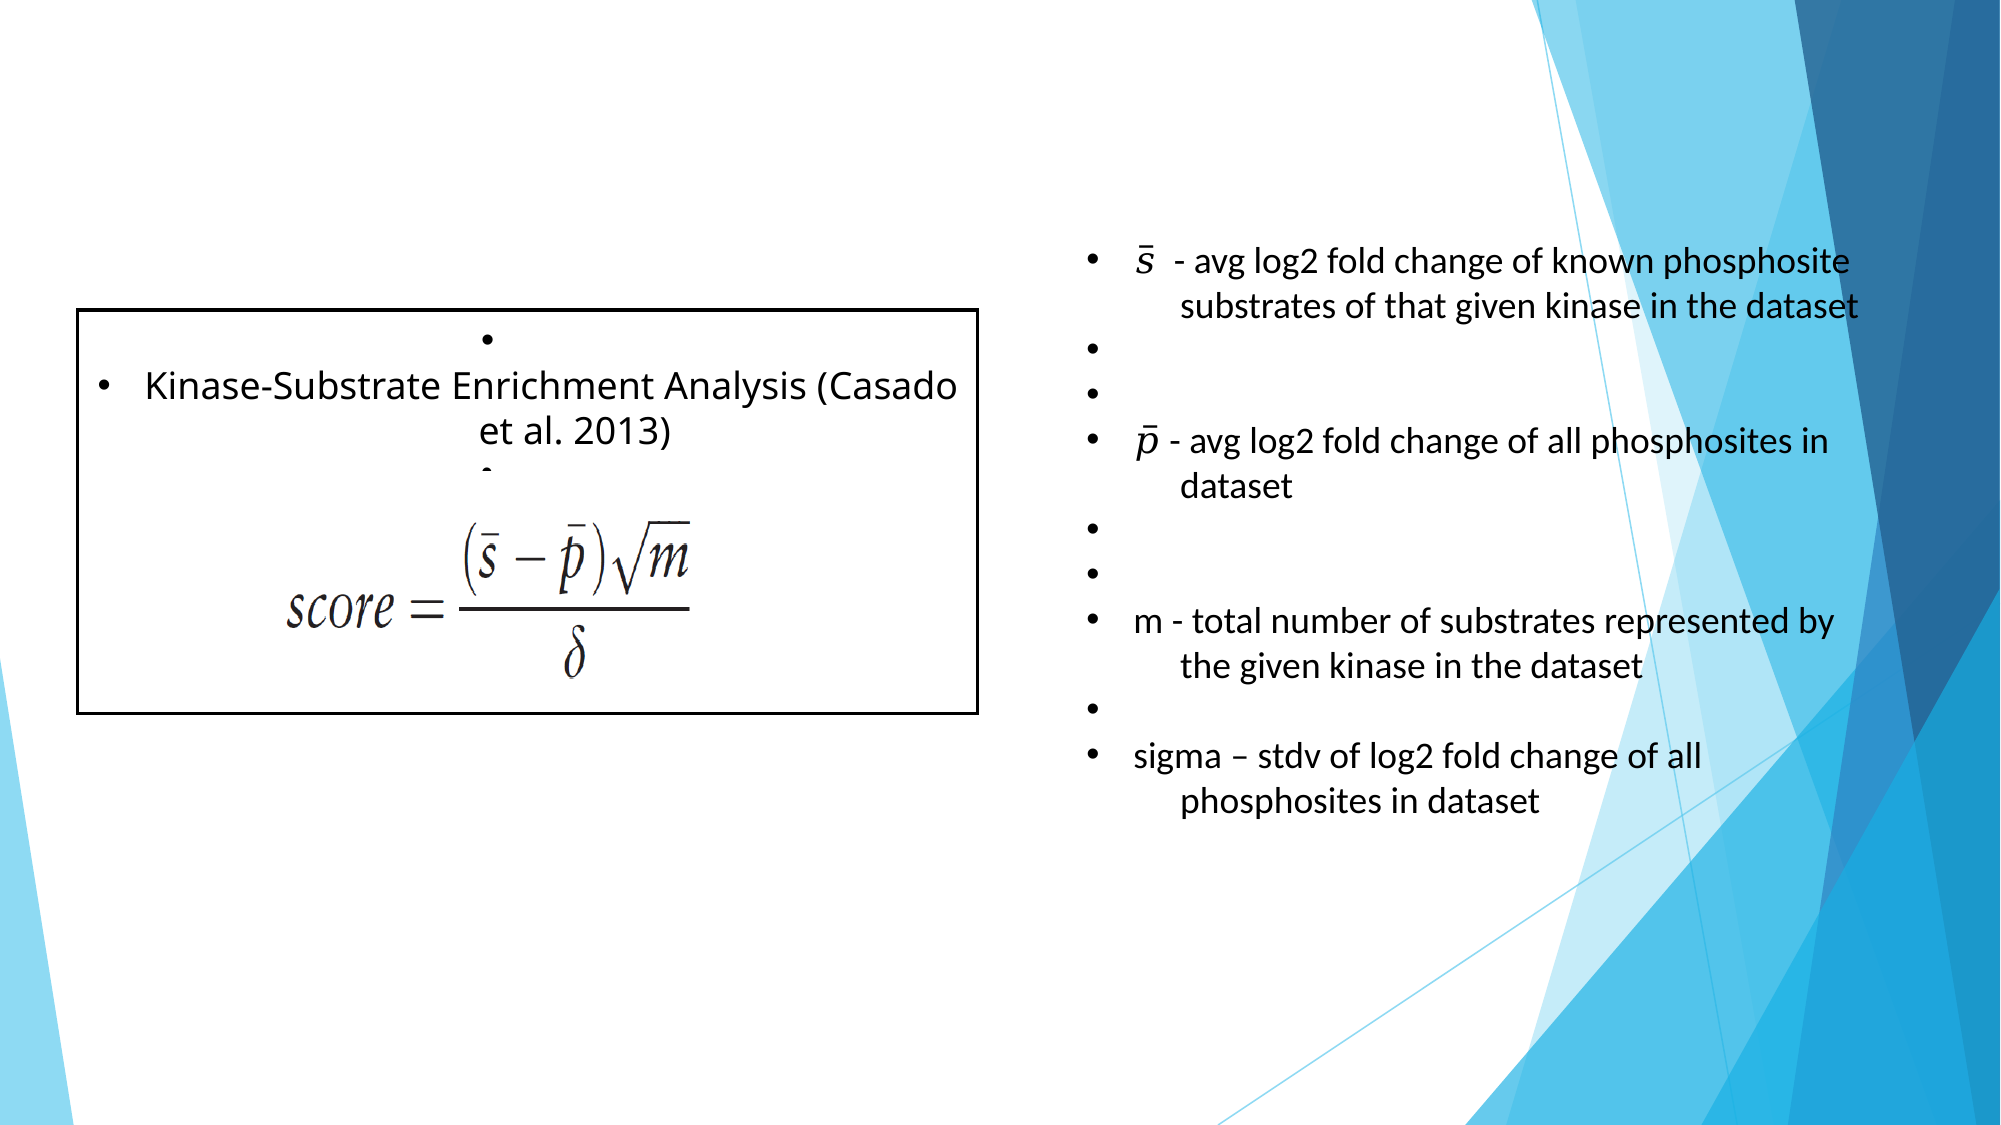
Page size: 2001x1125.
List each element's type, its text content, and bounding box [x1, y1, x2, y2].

text_box Kinase-Substrate Enrichment Analysis (Casado et al. 2013) [77, 309, 978, 714]
text_box 𝑠̅ - avg log2 fold change of known phosphosite substrates of that given kinase in the dataset 𝑝̅ - avg log2 fold change of all phosphosites in dataset m - total number of substrates represented by the given kinase in the dataset sigma – stdv of log2 fold change of all phosphosites in dataset [1071, 228, 1878, 835]
picture [260, 471, 738, 686]
